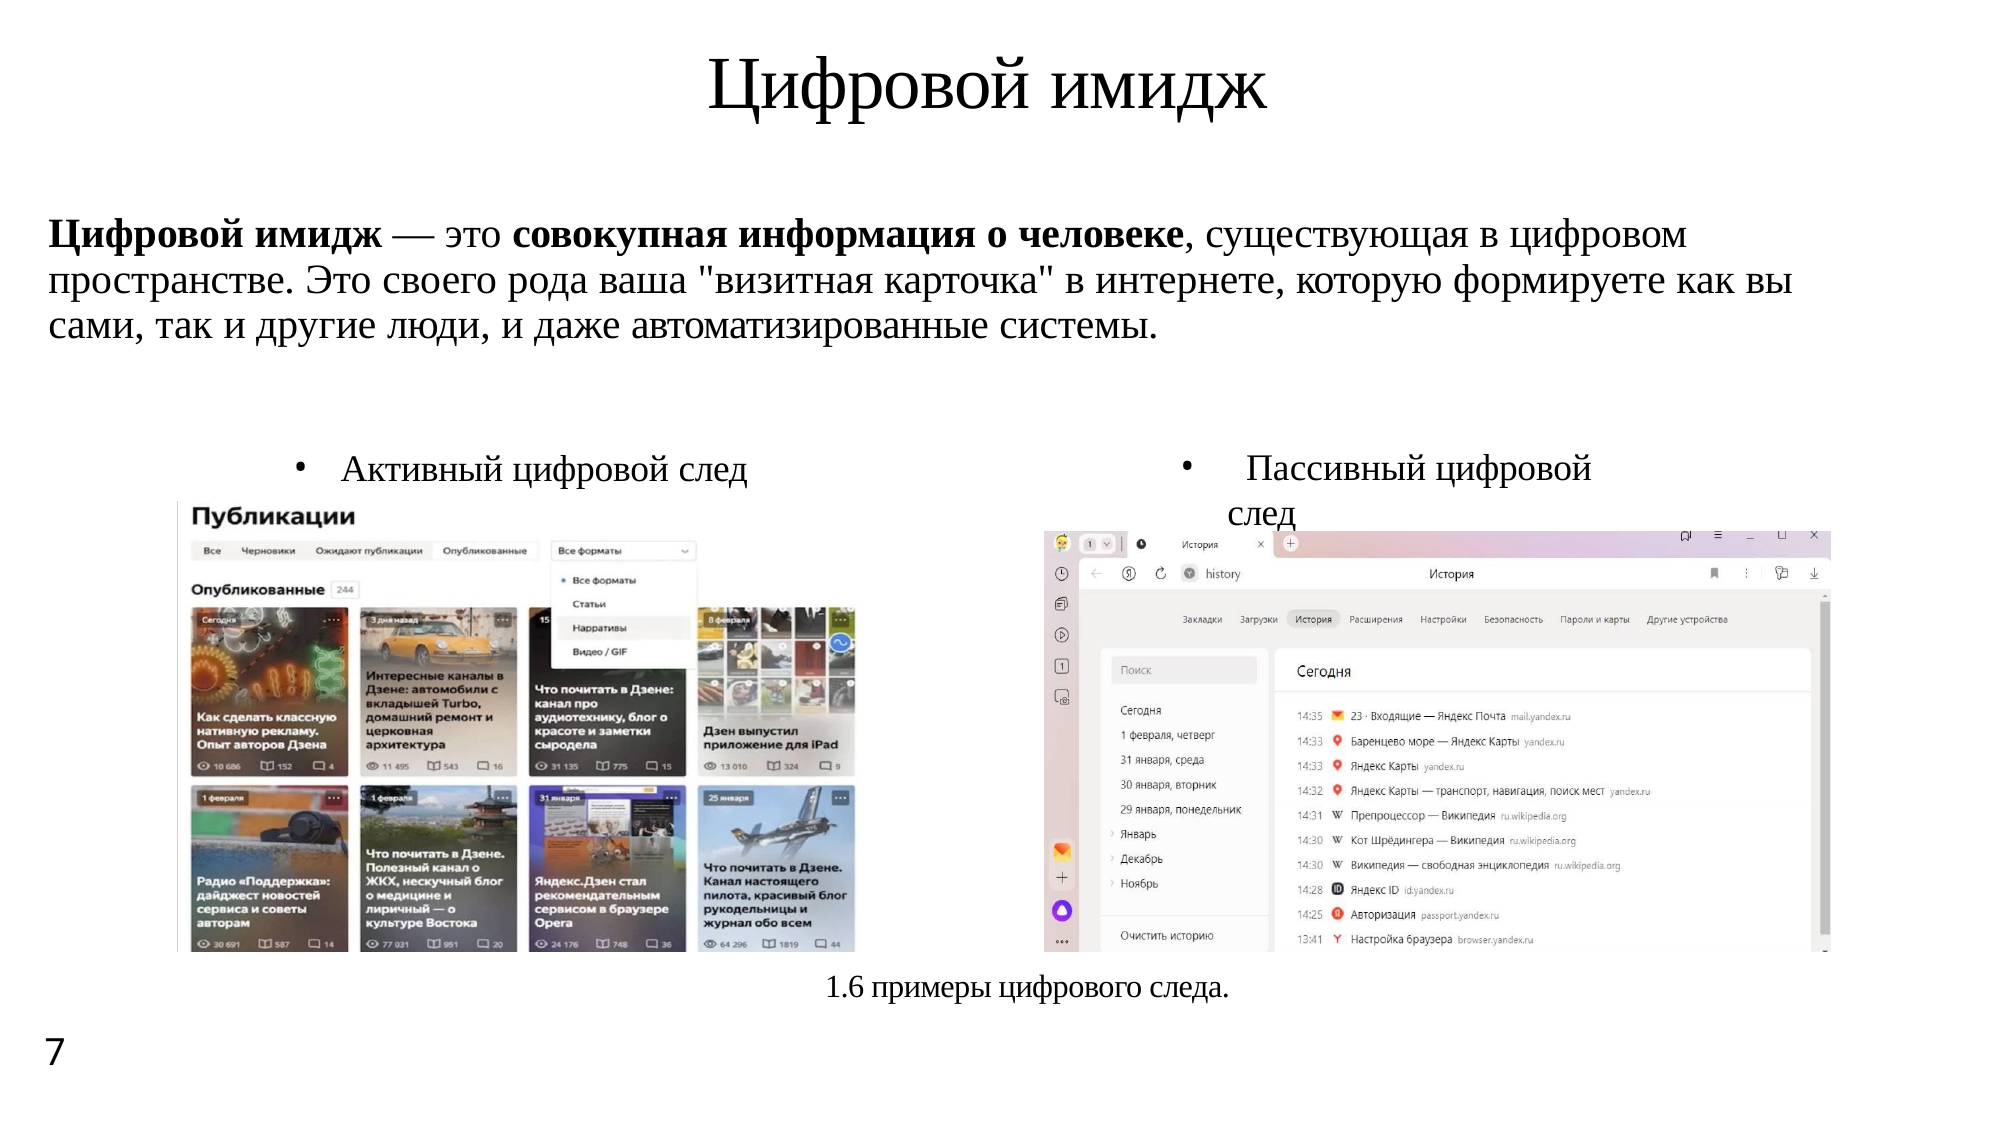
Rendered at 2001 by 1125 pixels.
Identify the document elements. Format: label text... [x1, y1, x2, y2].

text_box 1.6 примеры цифрового следа. [822, 962, 1241, 1004]
text_box Цифровой имидж — это совокупная информация о человеке, существующая в цифровом пространстве. Это своего рода ваша "визитная карточка" в интернете, которую формируете как вы сами, так и другие люди, и даже автоматизированные системы. [46, 203, 1795, 349]
text_box след [1282, 509, 1290, 523]
text_box след [1279, 525, 1293, 531]
text_box след [1227, 492, 1298, 531]
text_box Активный цифровой след [291, 441, 751, 489]
title Цифровой имидж [272, 31, 1613, 203]
picture [177, 501, 859, 952]
slide_number 7 [38, 1028, 74, 1076]
picture [1044, 531, 1831, 952]
text_box Пассивный цифровой [1178, 440, 1595, 488]
